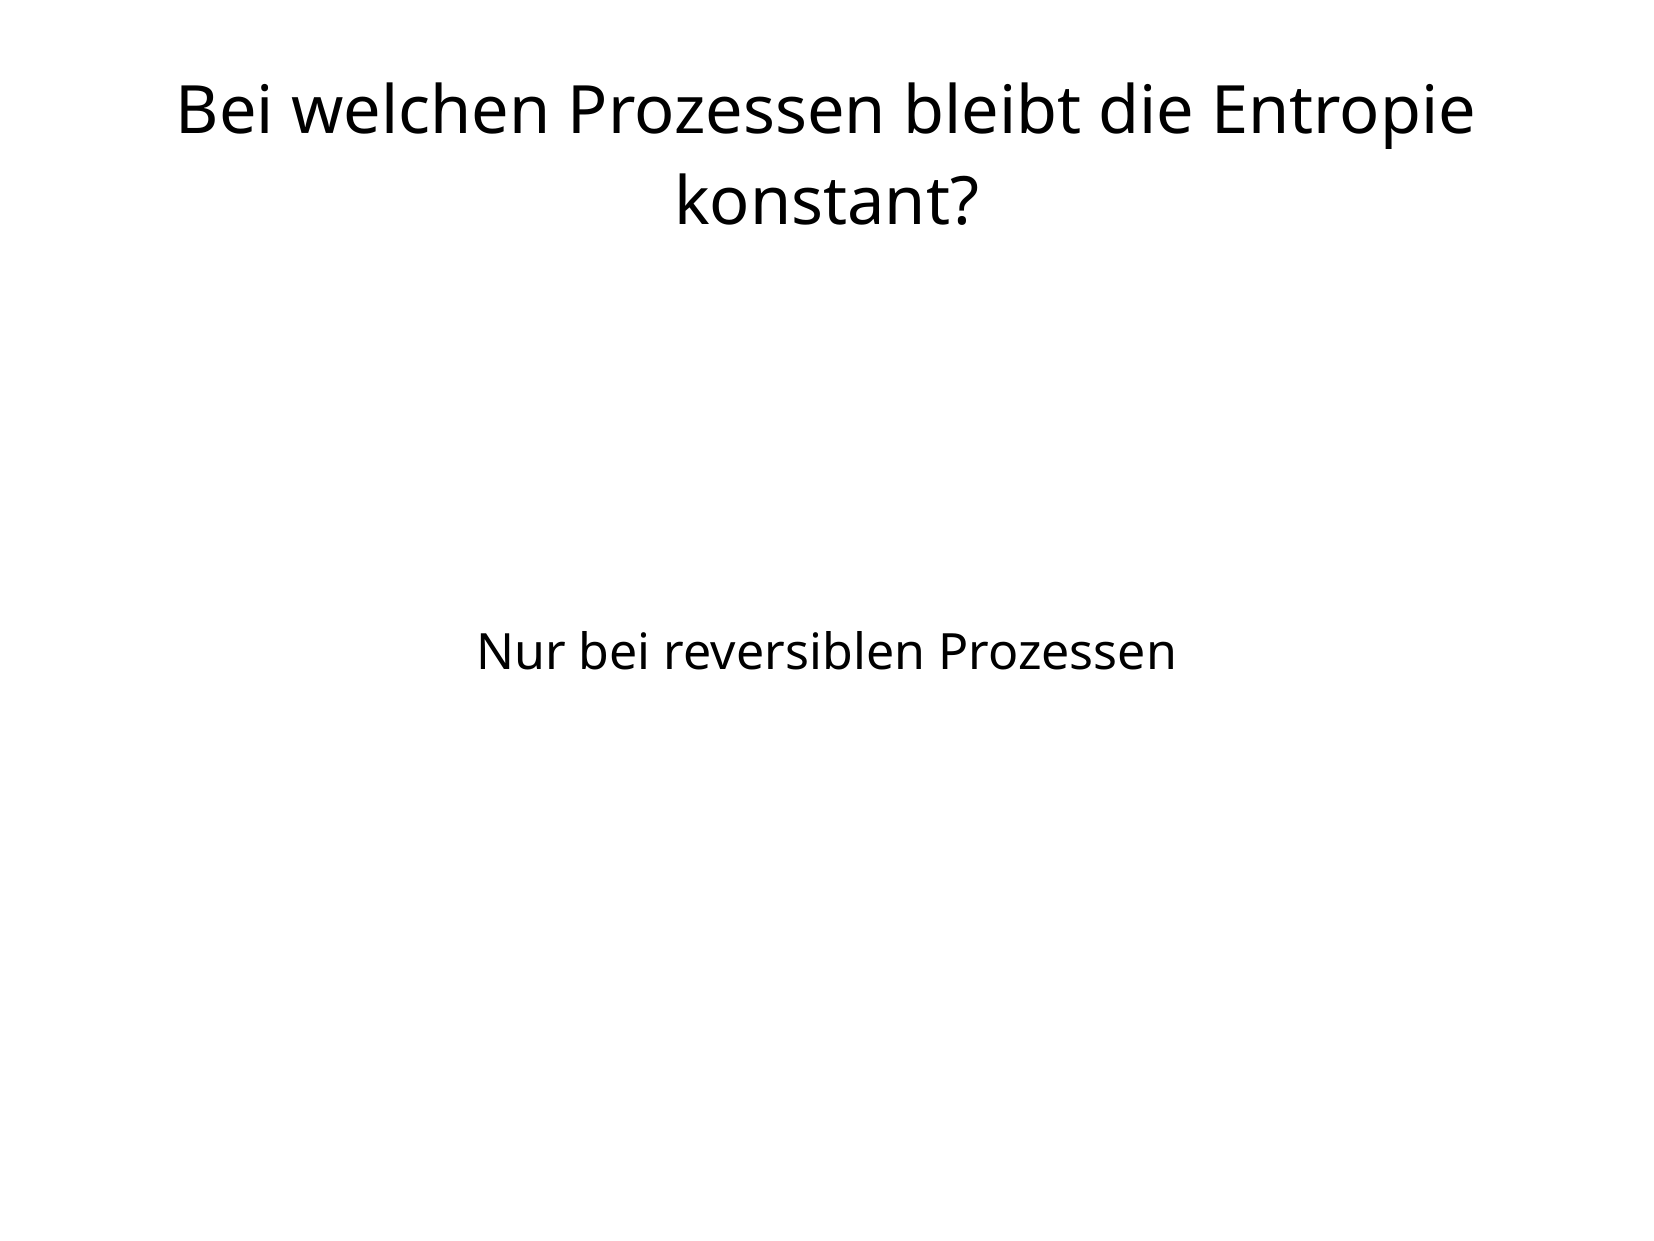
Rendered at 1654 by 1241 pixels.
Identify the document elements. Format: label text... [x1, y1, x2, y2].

subtitle Nur bei reversiblen Prozessen [82, 290, 1571, 1010]
title Bei welchen Prozessen bleibt die Entropie konstant? [82, 49, 1571, 257]
